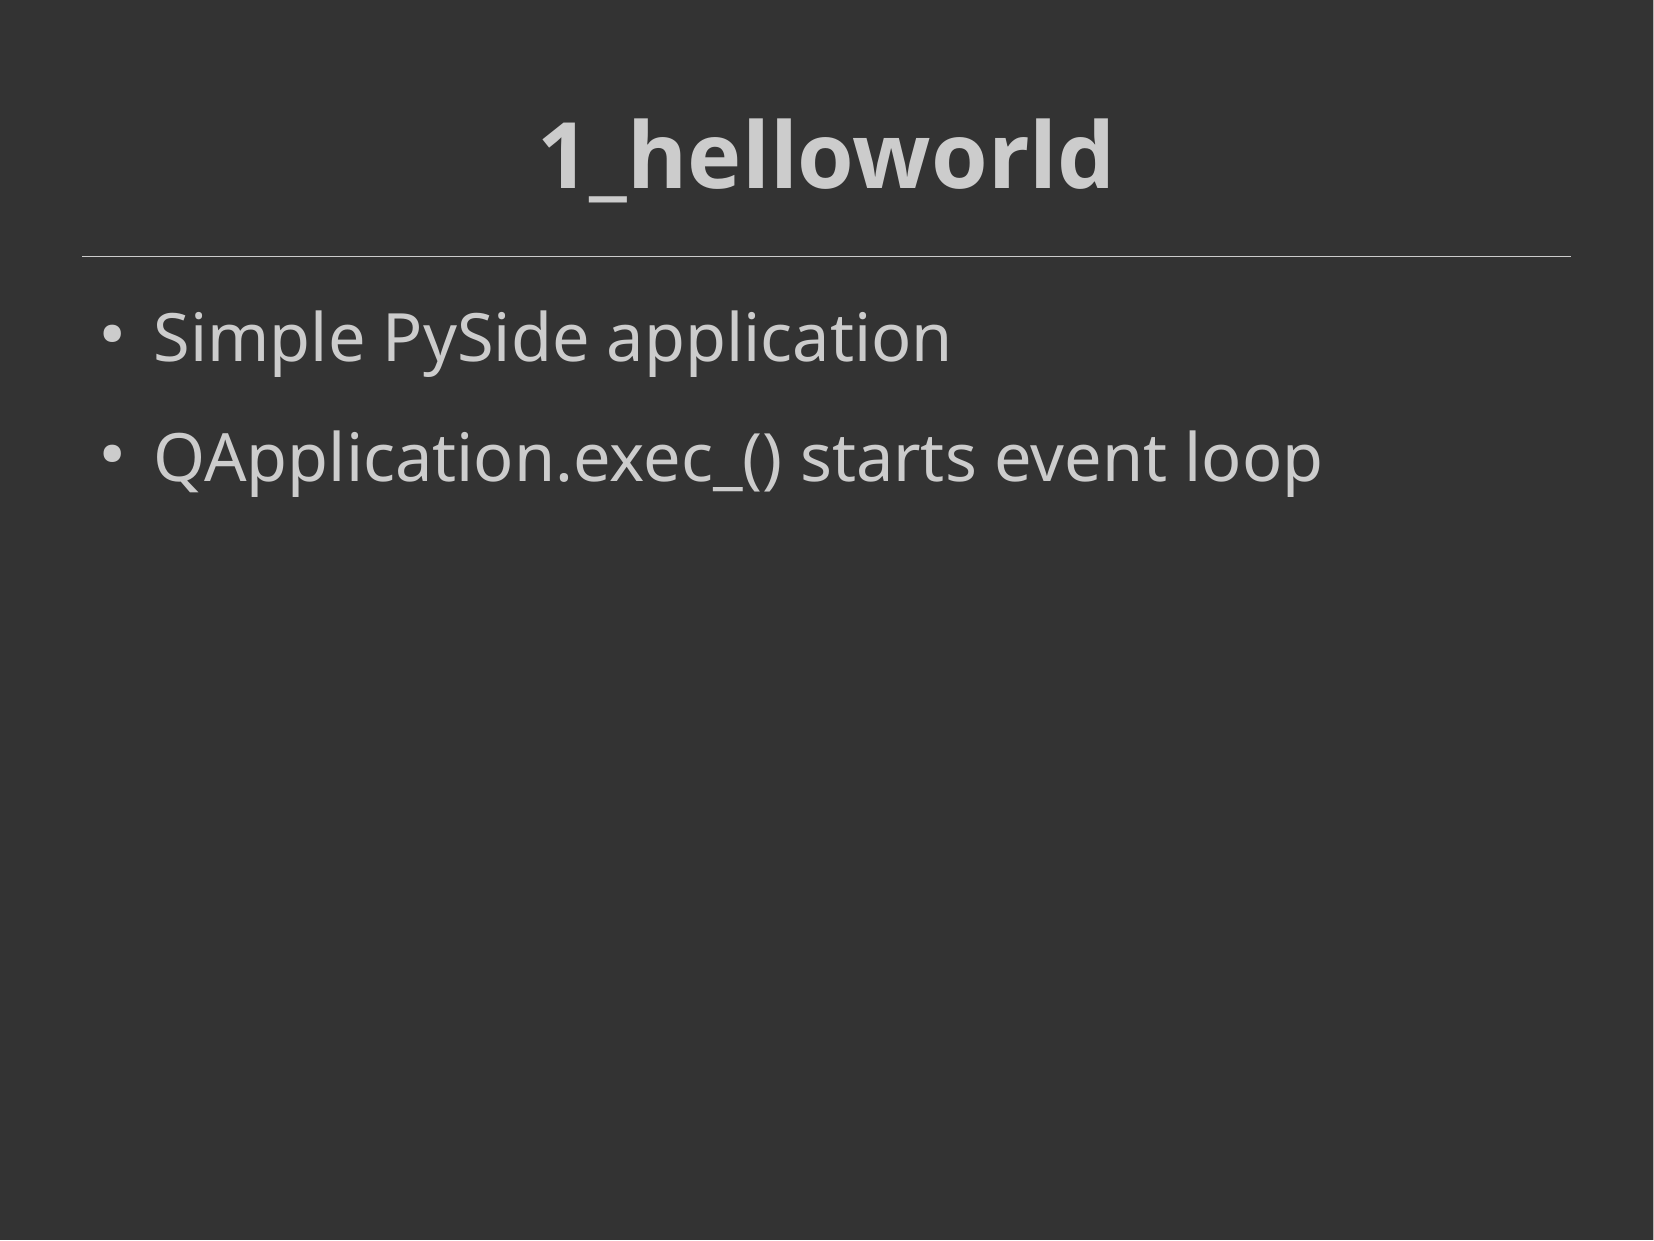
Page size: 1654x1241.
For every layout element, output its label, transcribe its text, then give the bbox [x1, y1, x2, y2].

title 1_helloworld [82, 49, 1571, 257]
list Simple PySide application QApplication.exec_() starts event loop [82, 290, 1571, 1010]
